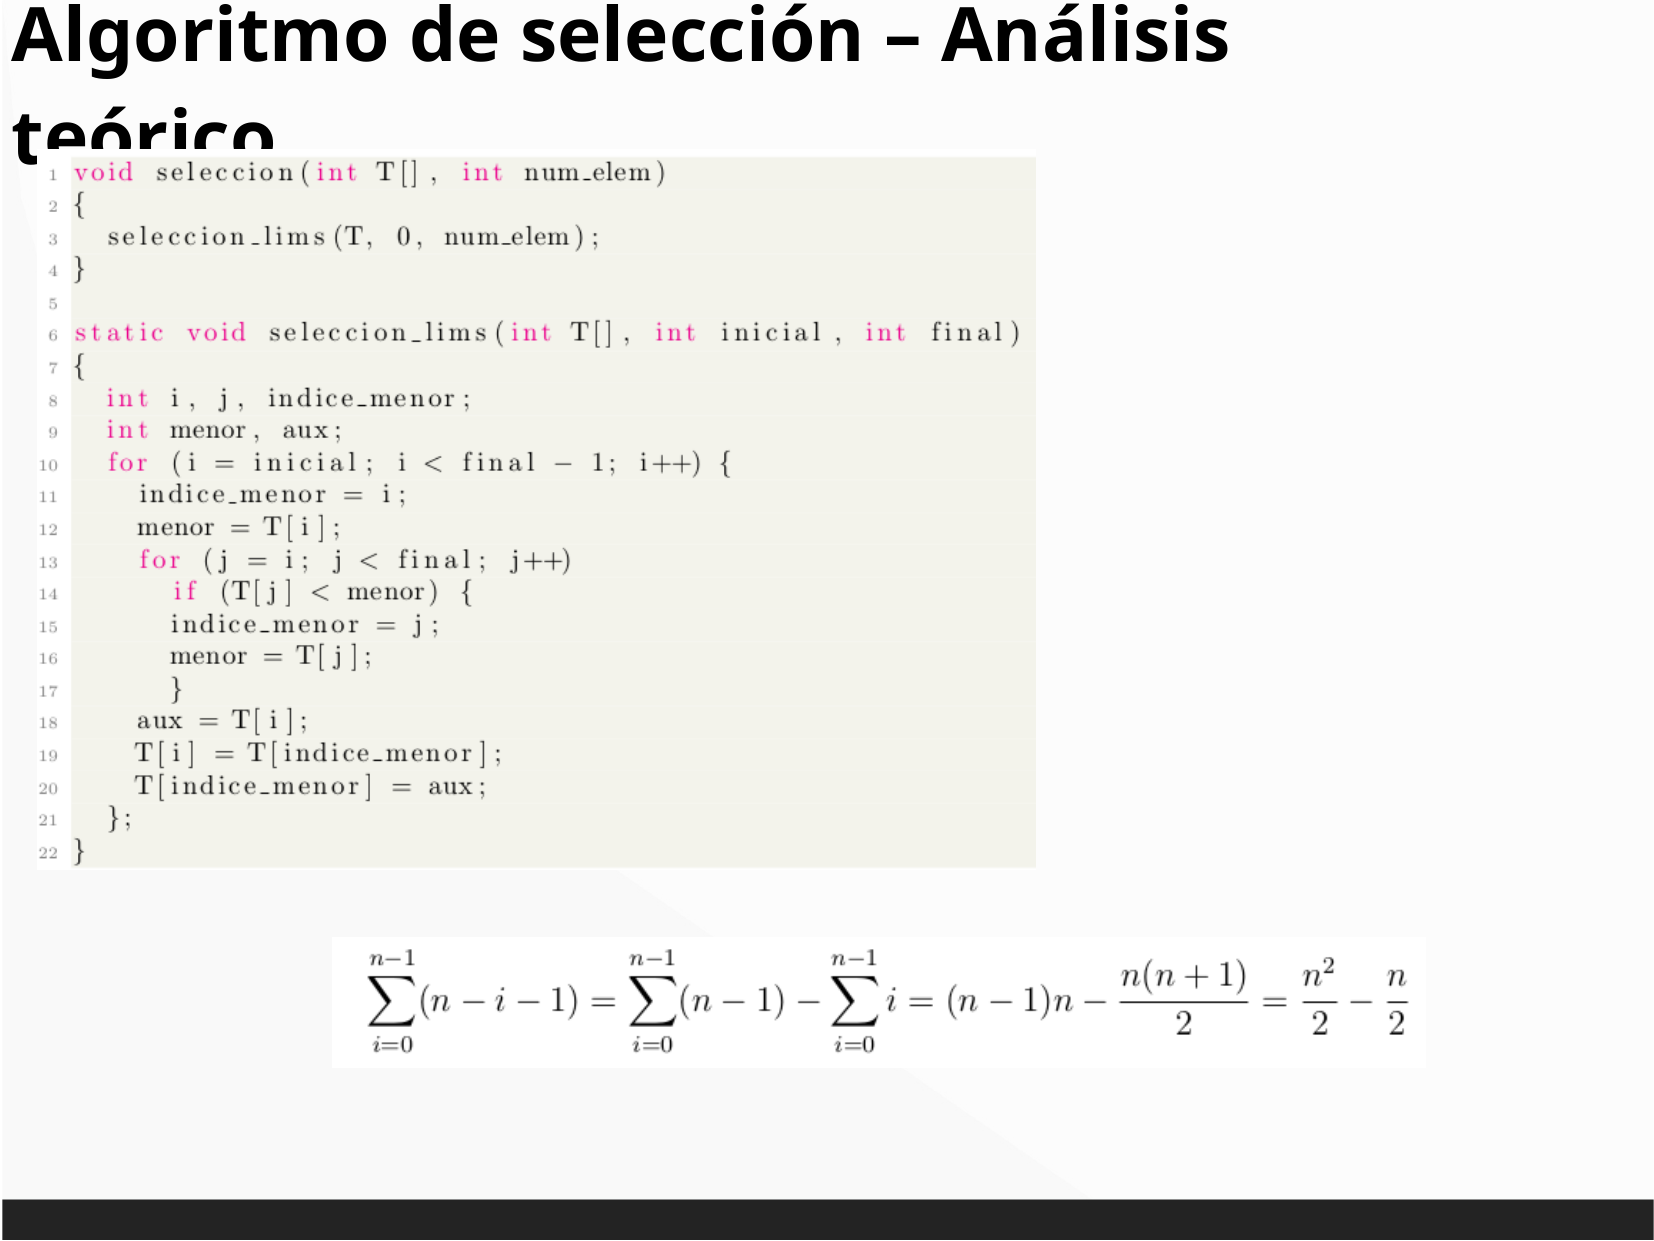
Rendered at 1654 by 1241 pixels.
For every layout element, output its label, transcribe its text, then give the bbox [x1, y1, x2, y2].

title Algoritmo de selección – Análisis teórico [11, 10, 1501, 158]
picture [2, 0, 1654, 1241]
